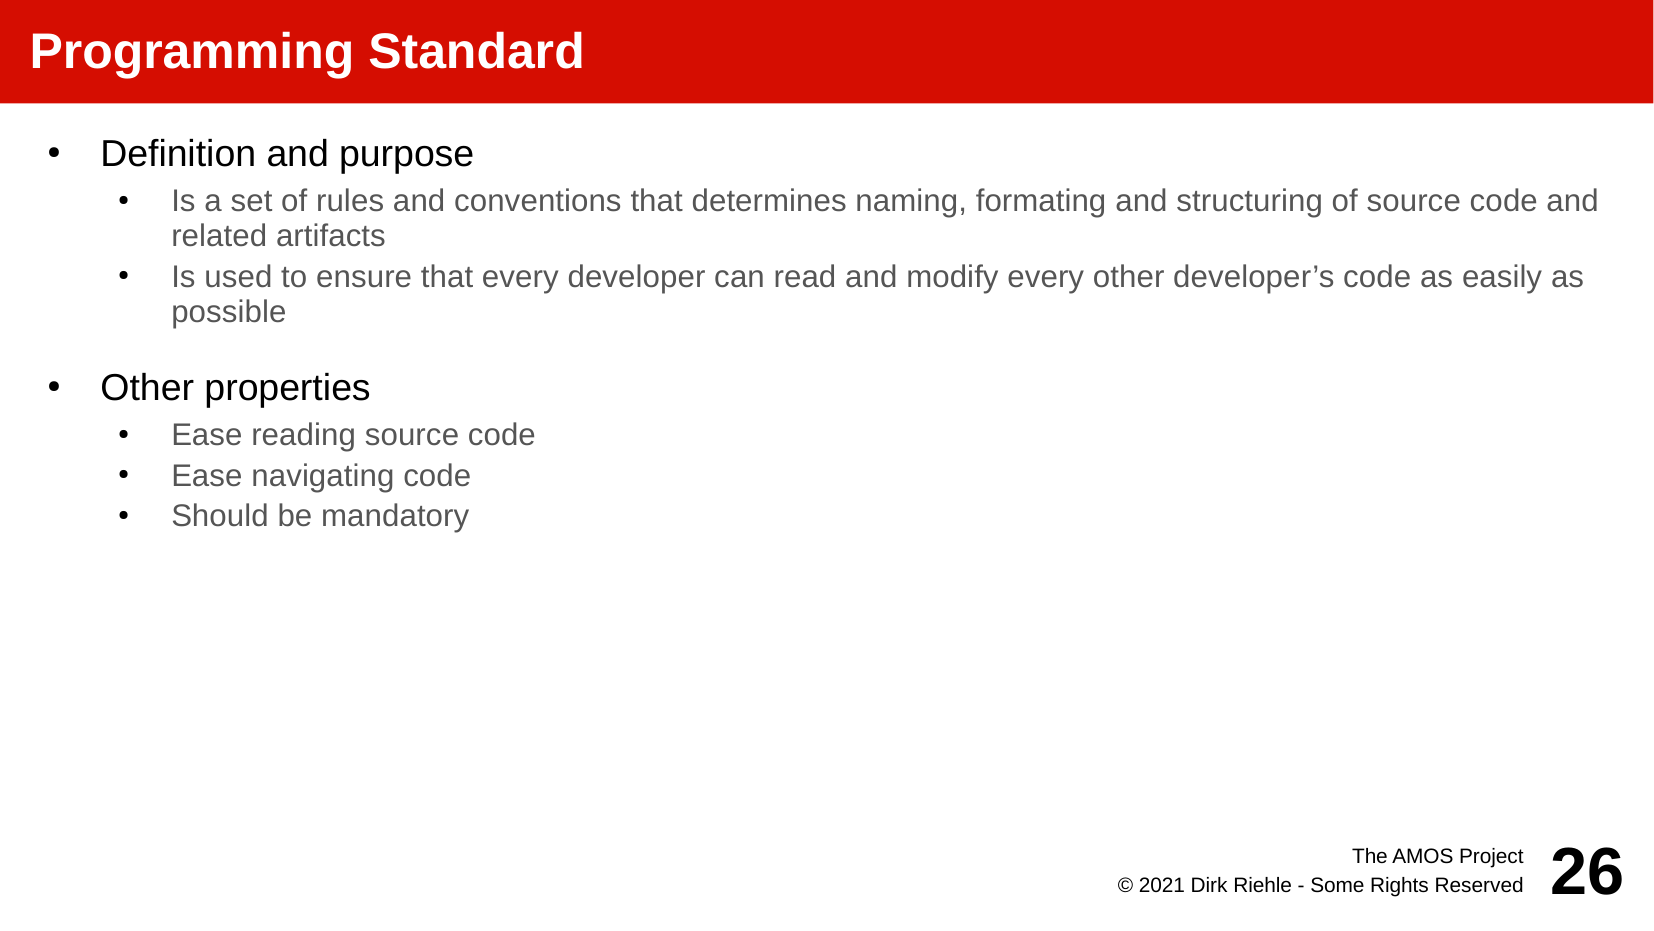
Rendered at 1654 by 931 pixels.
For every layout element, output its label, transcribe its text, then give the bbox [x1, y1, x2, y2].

list Definition and purpose Is a set of rules and conventions that determines naming, formating and structuring of source code and related artifacts Is used to ensure that every developer can read and modify every other developer’s code as easily as possible Other properties Ease reading source code Ease navigating code Should be mandatory [29, 132, 1625, 813]
title Programming Standard [0, 0, 1654, 104]
